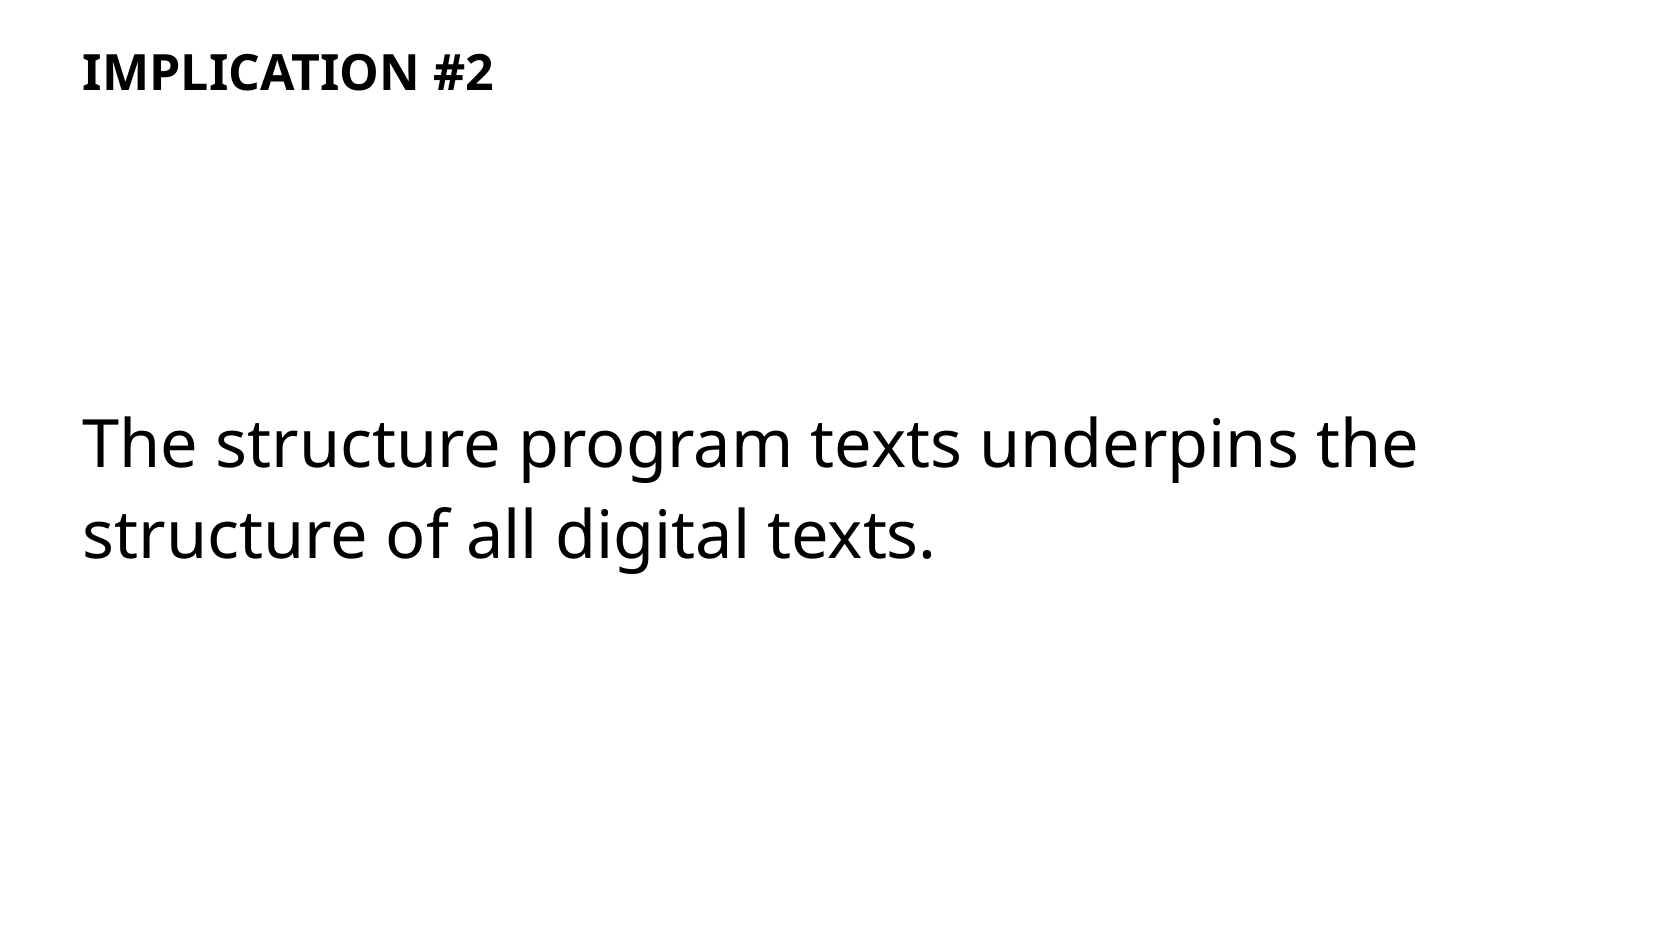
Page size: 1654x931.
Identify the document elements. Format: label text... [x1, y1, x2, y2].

list The structure program texts underpins the structure of all digital texts. [82, 217, 1571, 758]
title IMPLICATION #2 [82, 37, 1571, 193]
